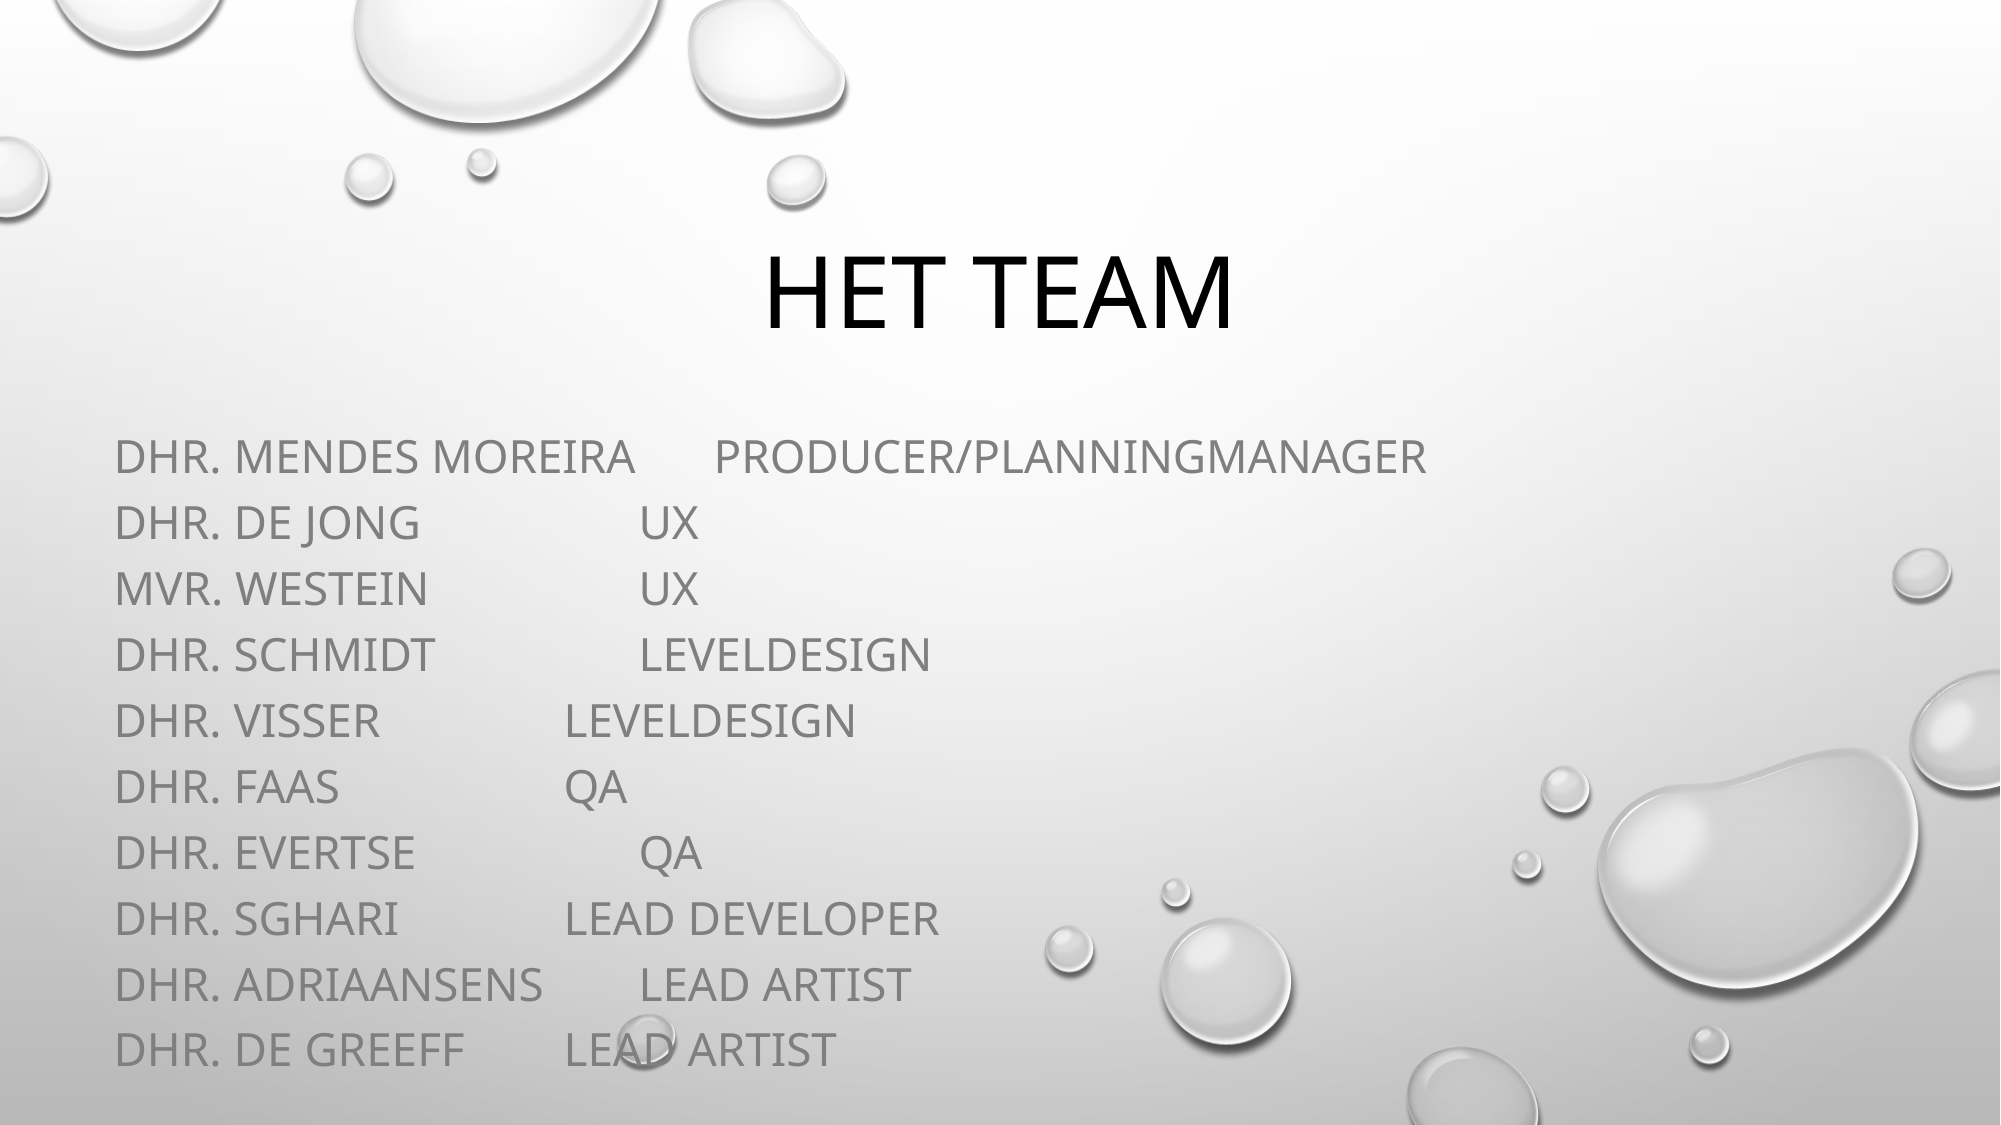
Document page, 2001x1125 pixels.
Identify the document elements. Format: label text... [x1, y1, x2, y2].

subtitle Dhr. Mendes Moreira Producer/planningmanager dhr. de jong ux mvr. Westein ux dhr. Schmidt leveldesign dhr. Visser leveldesign dhr. Faas qa dhr. Evertse qa dhr. Sghari lead developer dhr. Adriaansens lead artist dhr. de greeff lead artist [98, 409, 1888, 1104]
title Het team [287, 213, 1713, 358]
